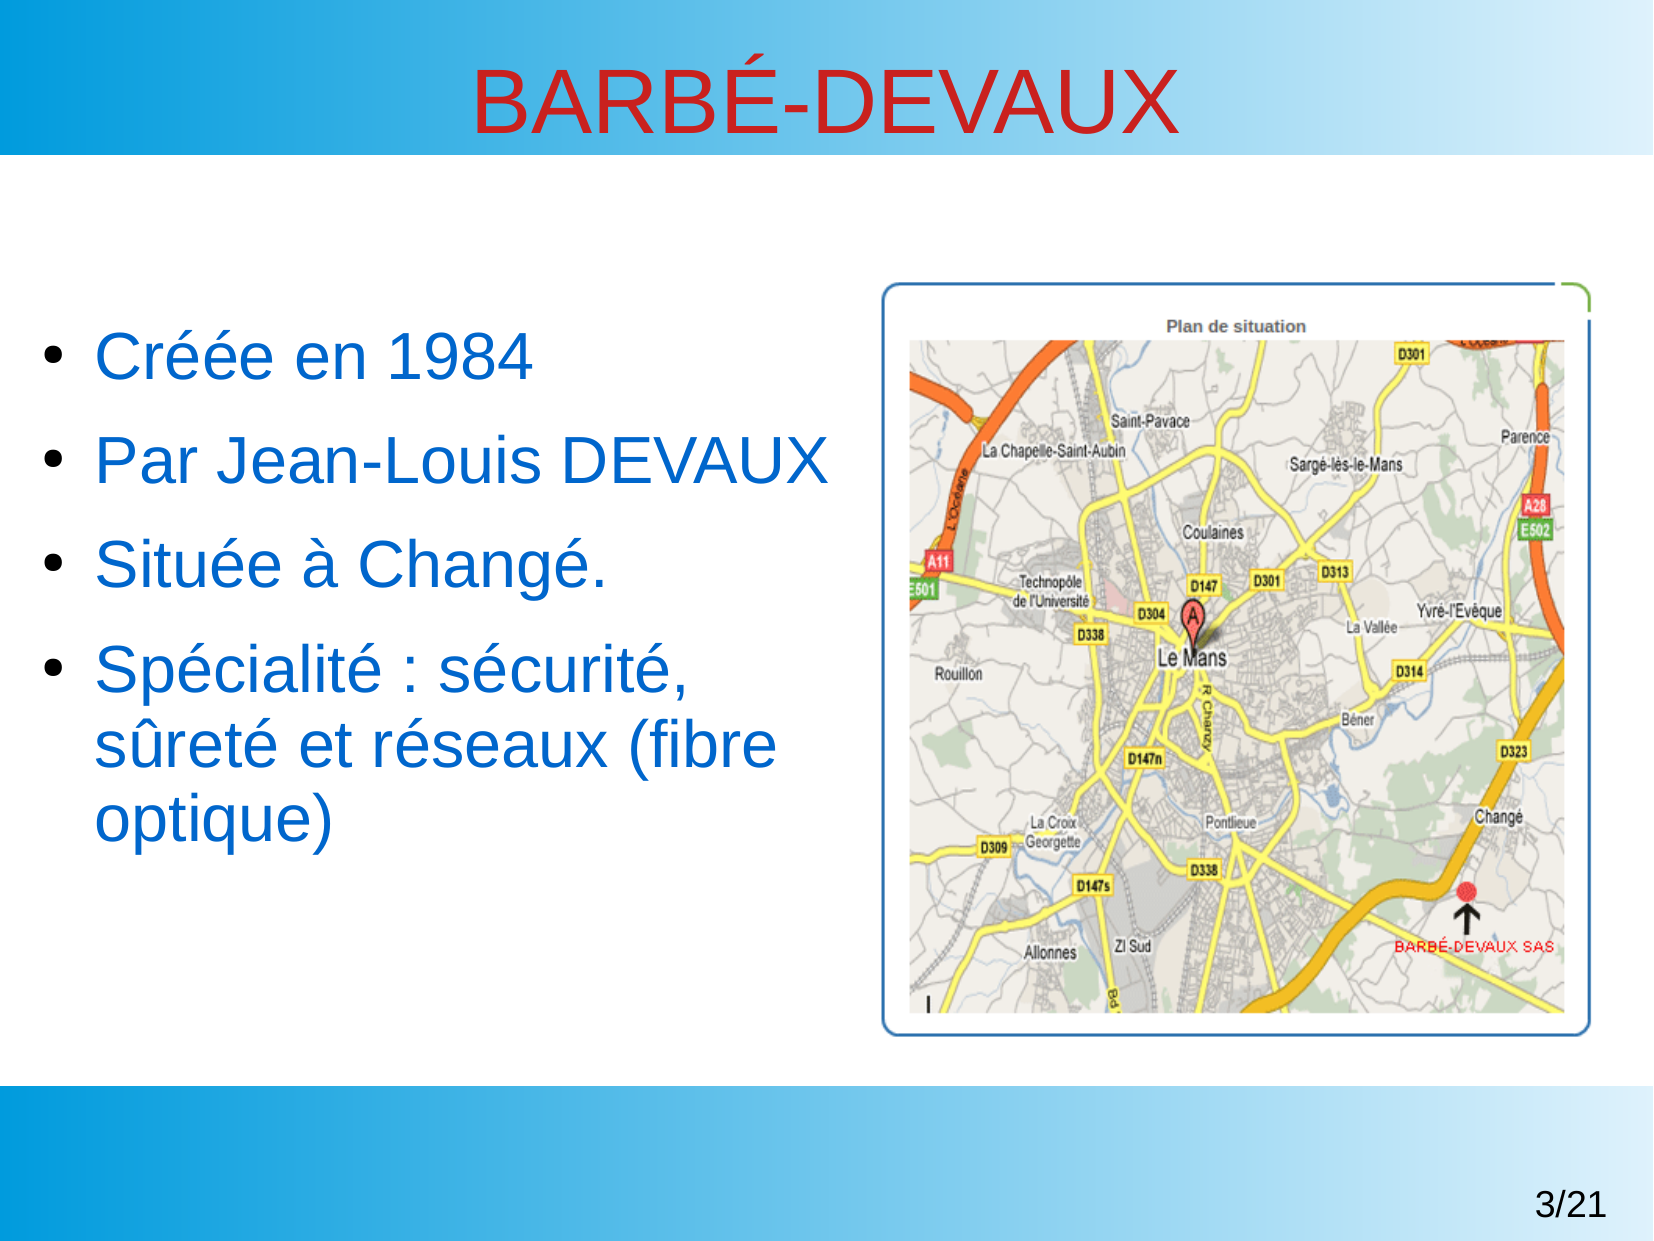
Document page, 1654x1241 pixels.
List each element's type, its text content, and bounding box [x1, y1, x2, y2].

list Créée en 1984 Par Jean-Louis DEVAUX Située à Changé. Spécialité : sécurité, sûreté et réseaux (fibre optique) [23, 318, 851, 827]
text_box <numéro>/21 [1520, 1175, 1654, 1241]
picture [874, 281, 1595, 1040]
title BARBÉ-DEVAUX [82, 49, 1571, 155]
